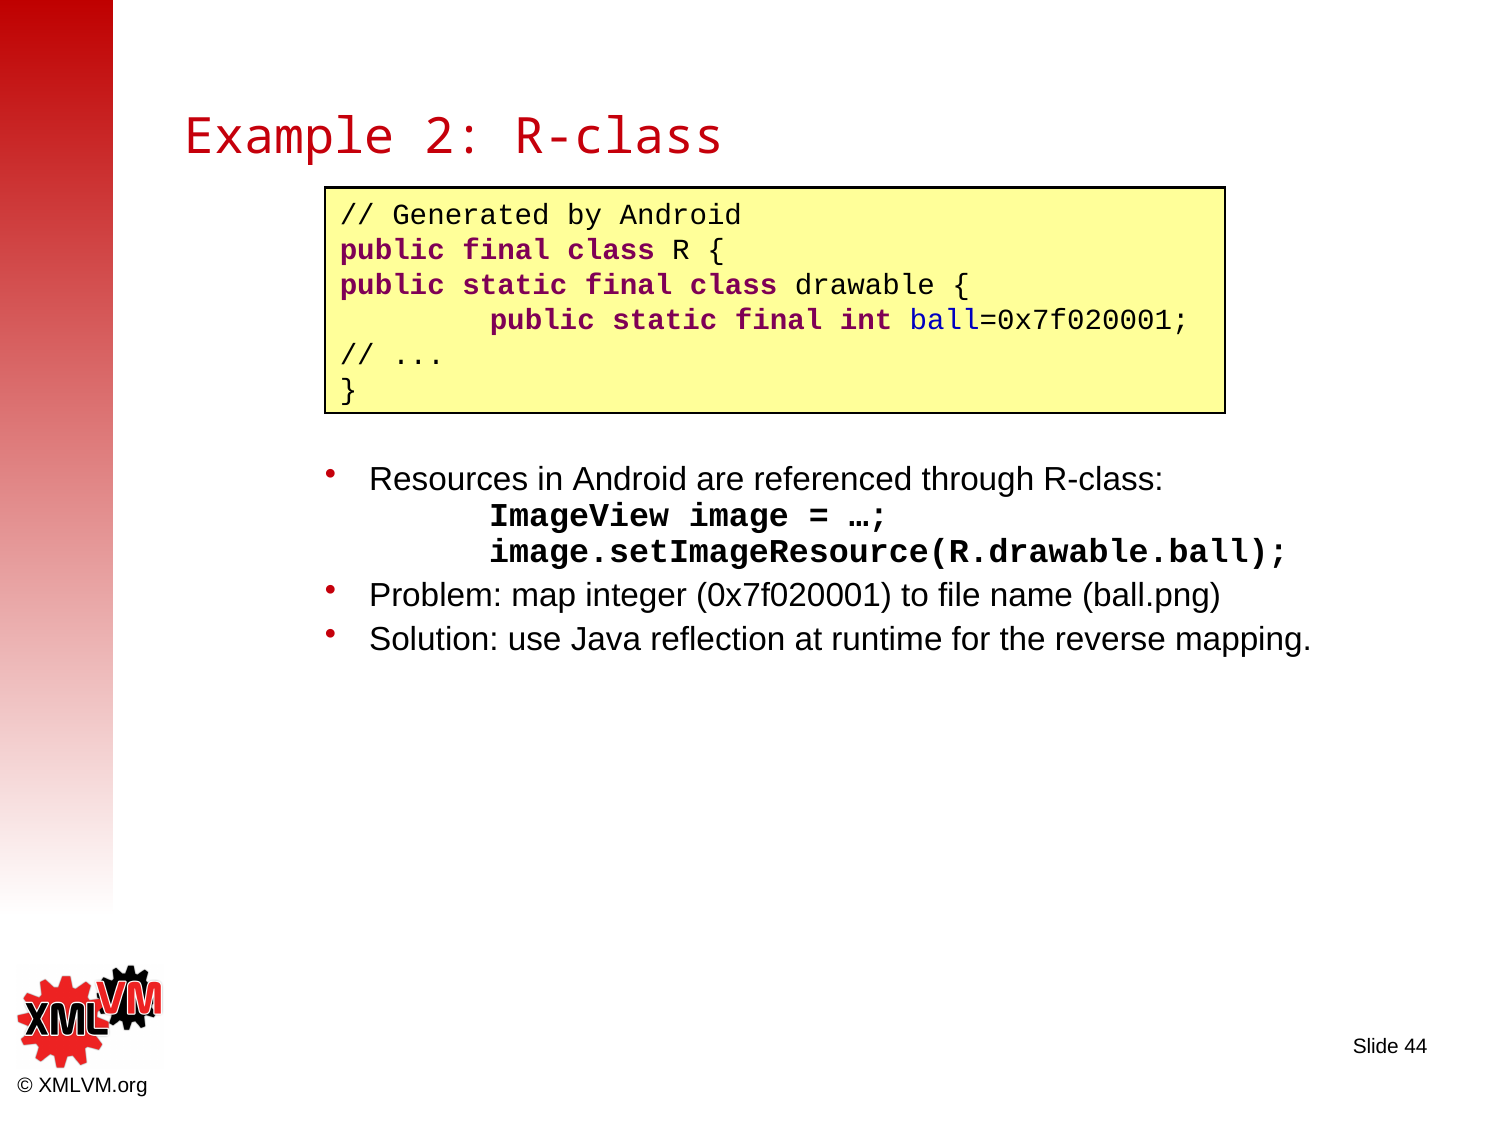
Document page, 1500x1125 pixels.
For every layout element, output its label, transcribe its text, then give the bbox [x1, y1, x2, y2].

title Example 2: R-class [170, 67, 1447, 207]
text_box // Generated by Android public final class R { public static final class drawable { public static final int ball=0x7f020001; // ... } [324, 187, 1226, 413]
picture [16, 964, 164, 1069]
list Resources in Android are referenced through R-class: ImageView image = …; image.setImageResource(R.drawable.ball); Problem: map integer (0x7f020001) to file name (ball.png) Solution: use Java reflection at runtime for the reverse mapping. [324, 461, 1329, 668]
